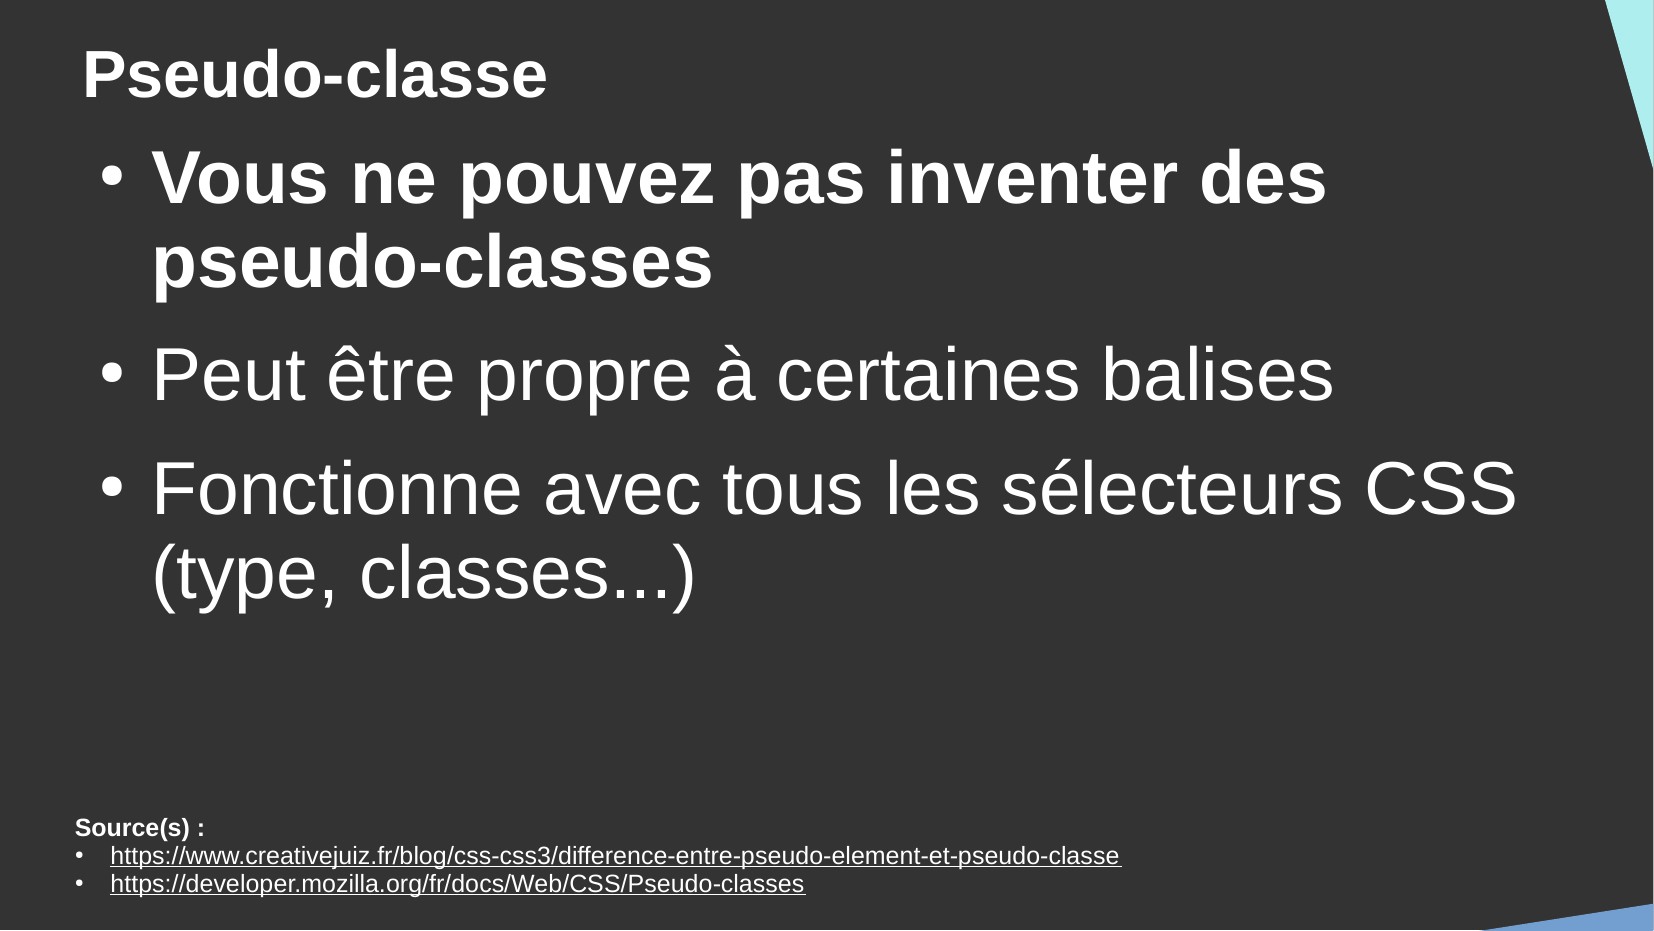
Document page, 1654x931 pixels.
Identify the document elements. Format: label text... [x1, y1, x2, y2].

text_box [1605, 0, 1654, 172]
title Pseudo-classe [82, 37, 1571, 114]
text_box Source(s) : https://www.creativejuiz.fr/blog/css-css3/difference-entre-pseudo-element-et-pseudo-classe https://developer.mozilla.org/fr/docs/Web/CSS/Pseudo-classes [60, 806, 1546, 931]
text_box [1478, 903, 1654, 931]
list Vous ne pouvez pas inventer des pseudo-classes Peut être propre à certaines balises Fonctionne avec tous les sélecteurs CSS (type, classes...) [80, 135, 1605, 629]
